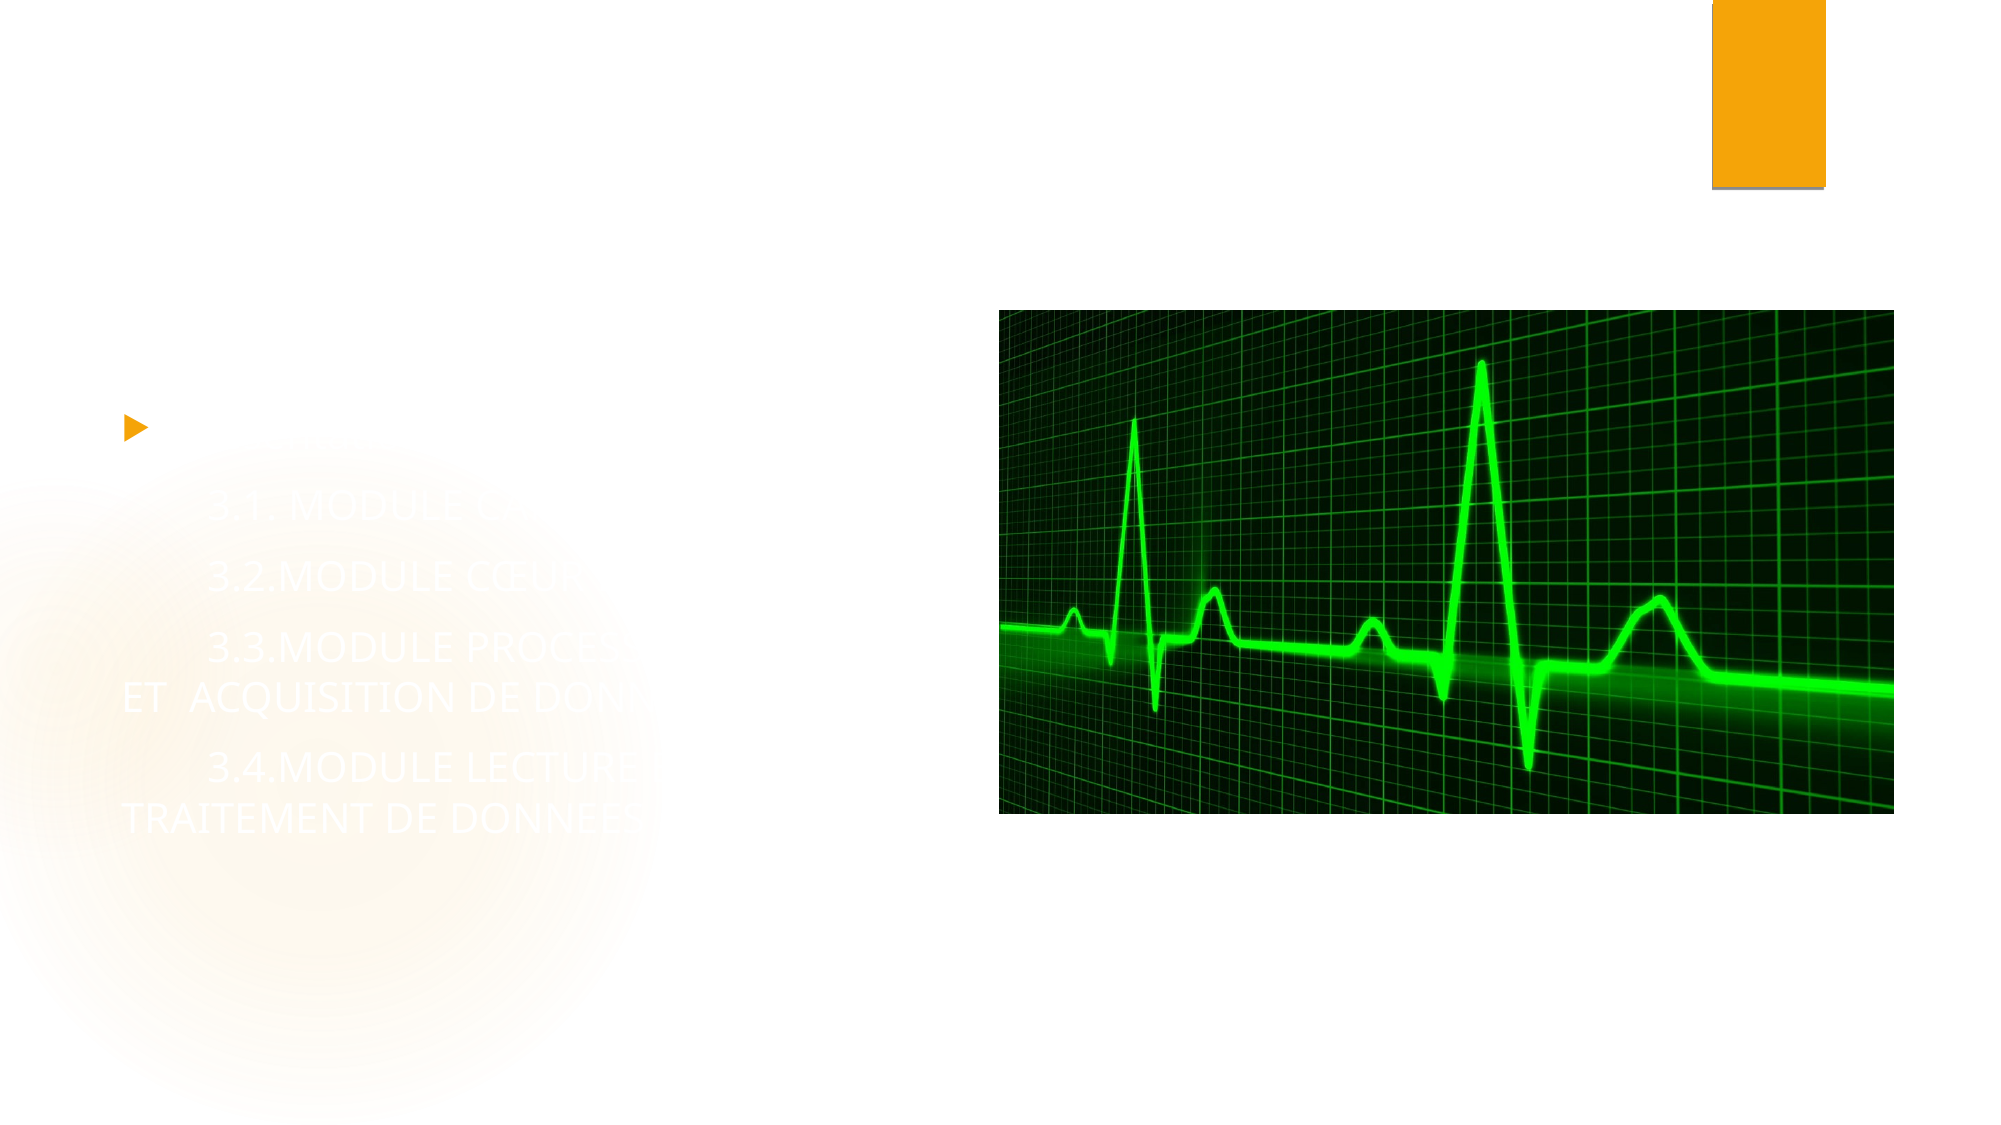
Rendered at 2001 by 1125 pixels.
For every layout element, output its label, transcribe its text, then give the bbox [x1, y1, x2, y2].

list Présentation des modules : 3.1. MODULE CARDIO 3.2.MODULE CŒUR DE LEDS 3.3.MODULE PROCESSING ET ACQUISITION DE DONNEES 3.4.MODULE LECTURE ET TRAITEMENT DE DONNEES [106, 399, 790, 1021]
picture [999, 311, 1894, 814]
text_box [819, 0, 2000, 1125]
